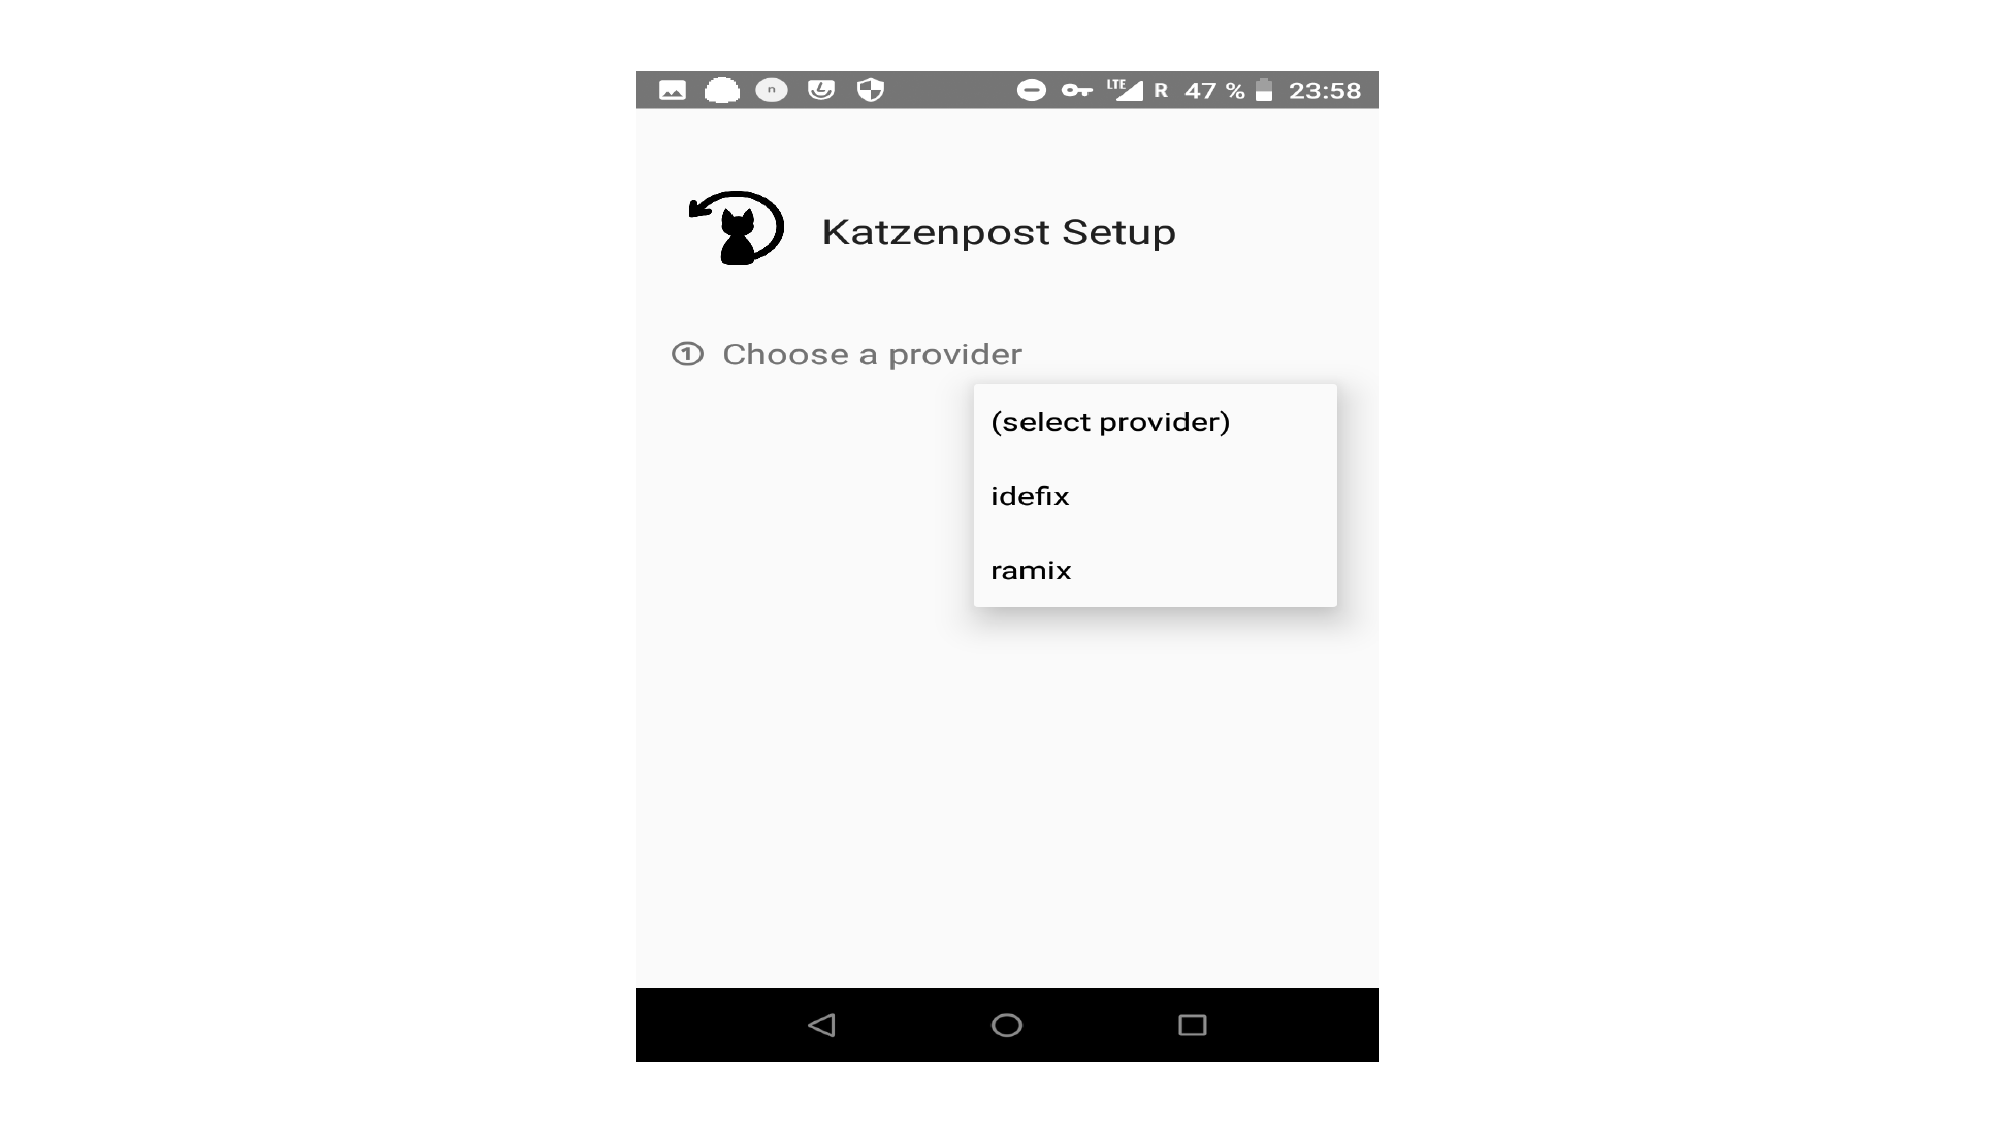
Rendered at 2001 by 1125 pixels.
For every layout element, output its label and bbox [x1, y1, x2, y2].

picture [636, 71, 1379, 1062]
